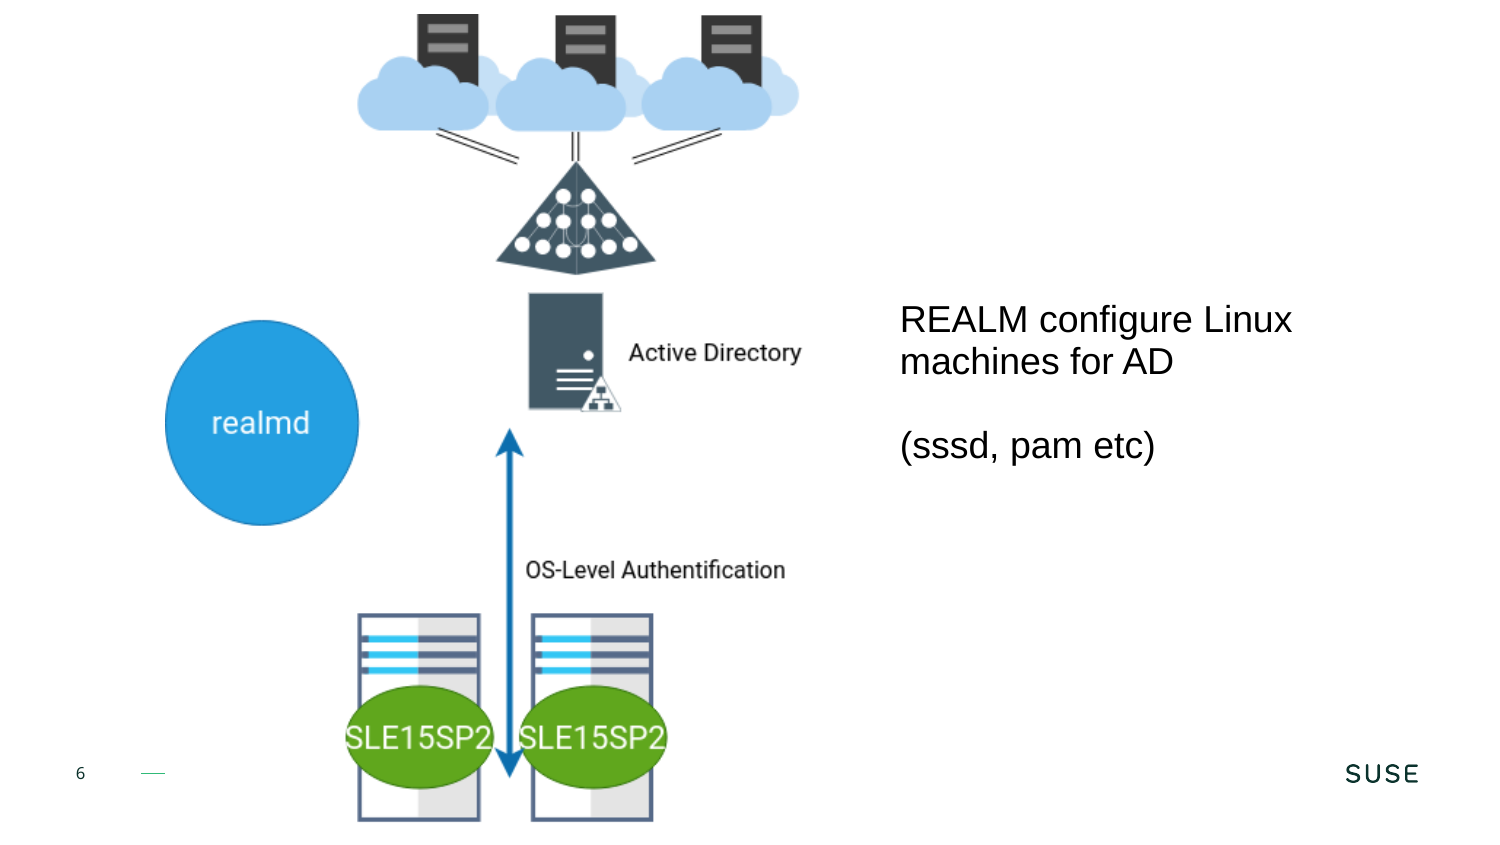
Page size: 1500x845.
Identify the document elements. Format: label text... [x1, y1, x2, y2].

text_box REALM configure Linux machines for AD (sssd, pam etc) [885, 291, 1336, 516]
picture [165, 14, 811, 826]
picture [1346, 764, 1418, 783]
